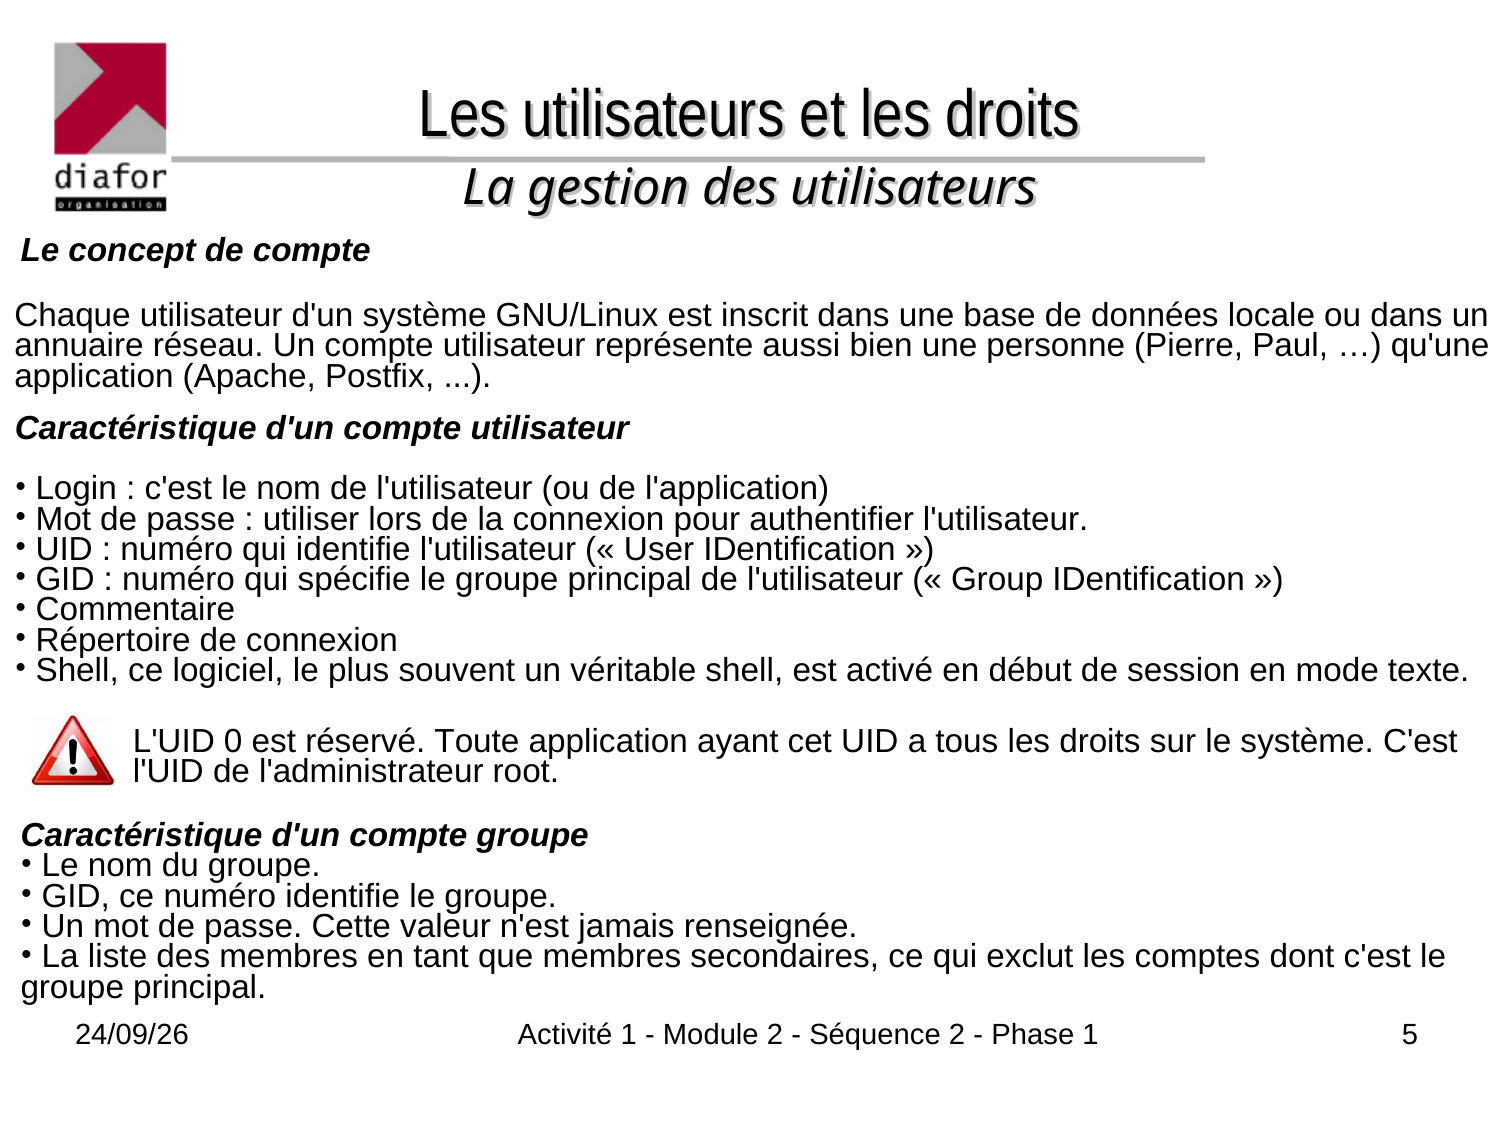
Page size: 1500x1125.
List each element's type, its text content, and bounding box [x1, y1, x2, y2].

text_box Caractéristique d'un compte groupe Le nom du groupe. GID, ce numéro identifie le groupe. Un mot de passe. Cette valeur n'est jamais renseignée. La liste des membres en tant que membres secondaires, ce qui exclut les comptes dont c'est le groupe principal. [5, 814, 1474, 1012]
picture [53, 42, 168, 213]
picture [30, 714, 115, 786]
title Les utilisateurs et les droits La gestion des utilisateurs [75, 45, 1426, 250]
text_box Le concept de compte [5, 230, 387, 276]
text_box Chaque utilisateur d'un système GNU/Linux est inscrit dans une base de données locale ou dans un annuaire réseau. Un compte utilisateur représente aussi bien une personne (Pierre, Paul, …) qu'une application (Apache, Postfix, ...). [0, 294, 1500, 401]
text_box L'UID 0 est réservé. Toute application ayant cet UID a tous les droits sur le système. C'est l'UID de l'administrateur root. [118, 720, 1484, 796]
text_box Caractéristique d'un compte utilisateur Login : c'est le nom de l'utilisateur (ou de l'application) Mot de passe : utiliser lors de la connexion pour authentifier l'utilisateur. UID : numéro qui identifie l'utilisateur (« User IDentification ») GID : numéro qui spécifie le groupe principal de l'utilisateur (« Group IDentification ») Commentaire Répertoire de connexion Shell, ce logiciel, le plus souvent un véritable shell, est activé en début de session en mode texte. [0, 407, 1487, 695]
